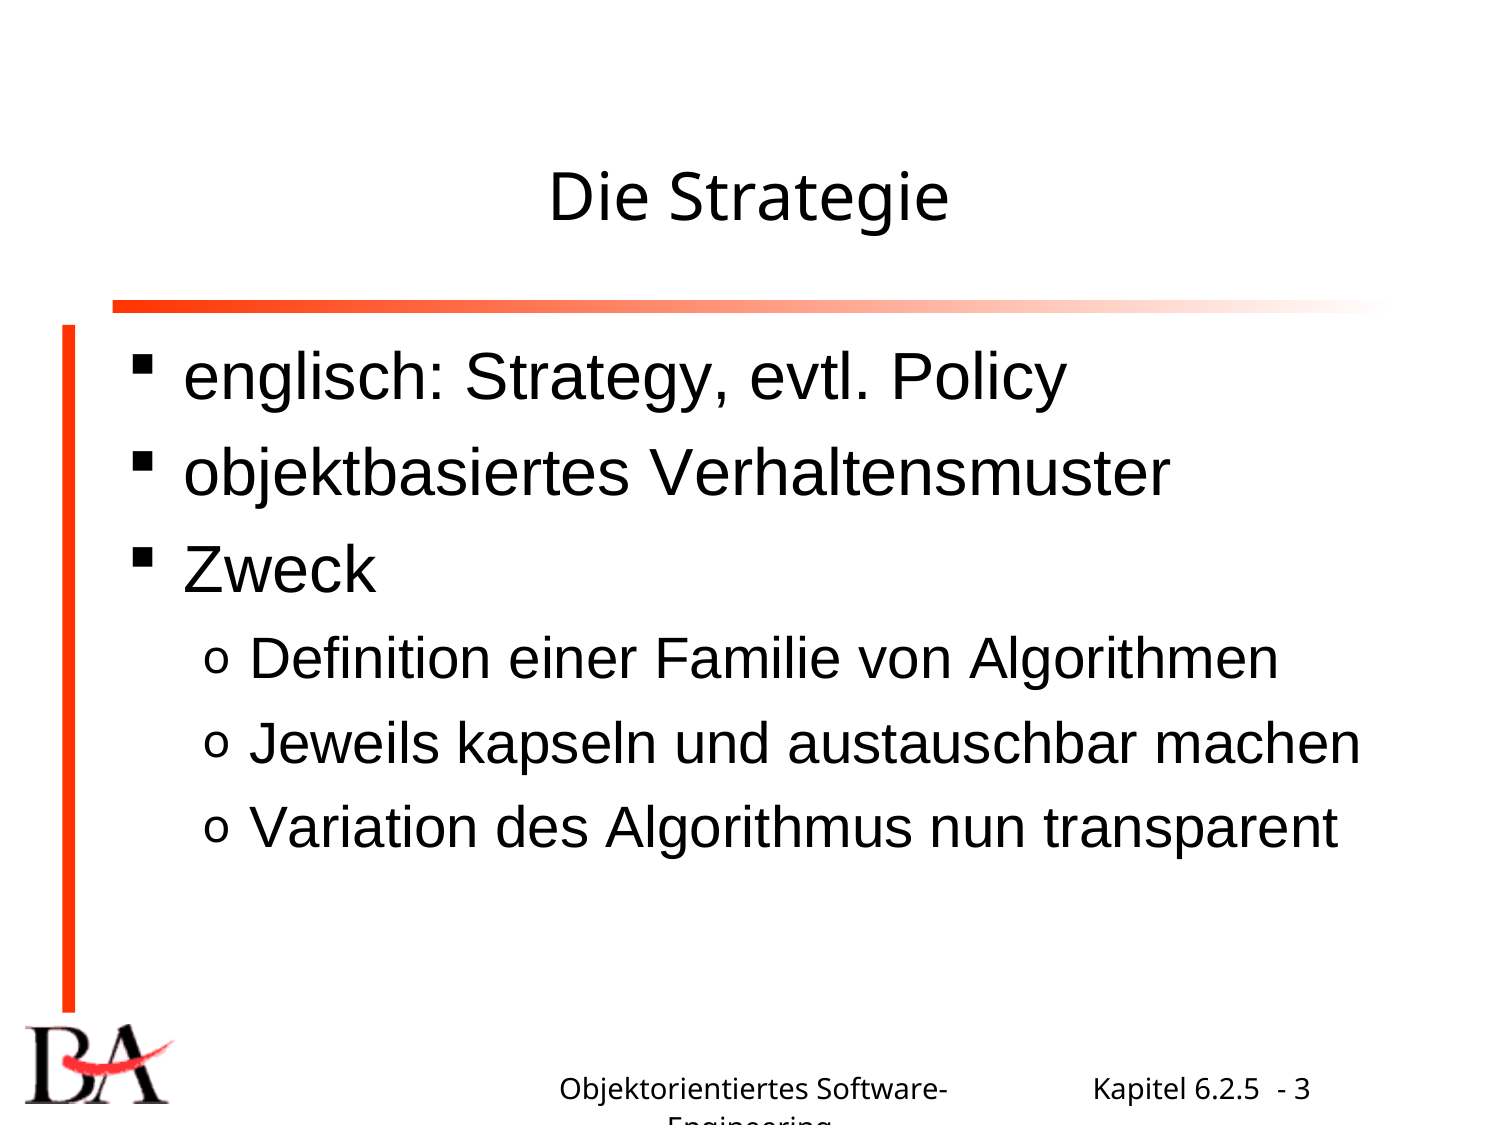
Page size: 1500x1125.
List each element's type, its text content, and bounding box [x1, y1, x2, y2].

title Die Strategie [112, 99, 1388, 288]
list englisch: Strategy, evtl. Policy objektbasiertes Verhaltensmuster Zweck Definition einer Familie von Algorithmen Jeweils kapseln und austauschbar machen Variation des Algorithmus nun transparent [112, 324, 1388, 1051]
picture [24, 1024, 175, 1104]
